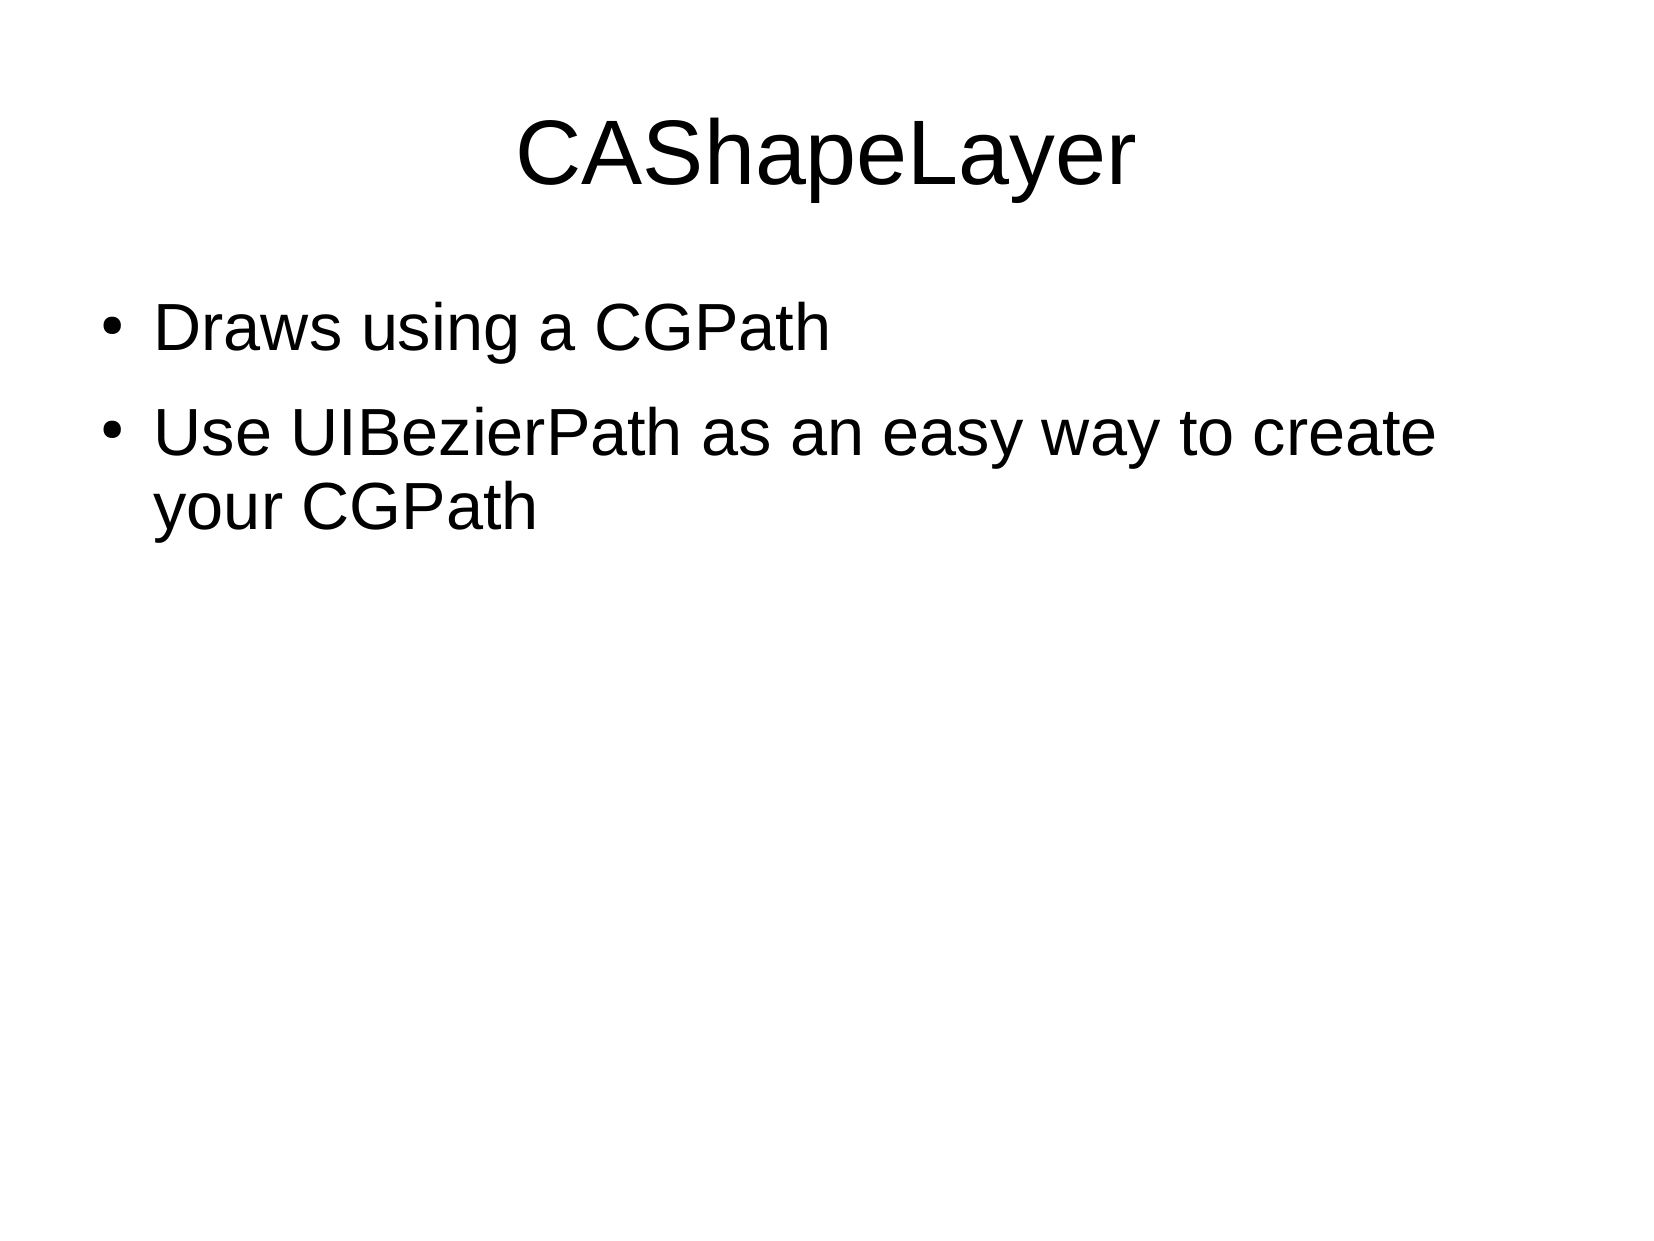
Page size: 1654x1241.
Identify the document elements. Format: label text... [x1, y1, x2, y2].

list Draws using a CGPath Use UIBezierPath as an easy way to create your CGPath [82, 290, 1538, 1010]
title CAShapeLayer [82, 49, 1571, 257]
